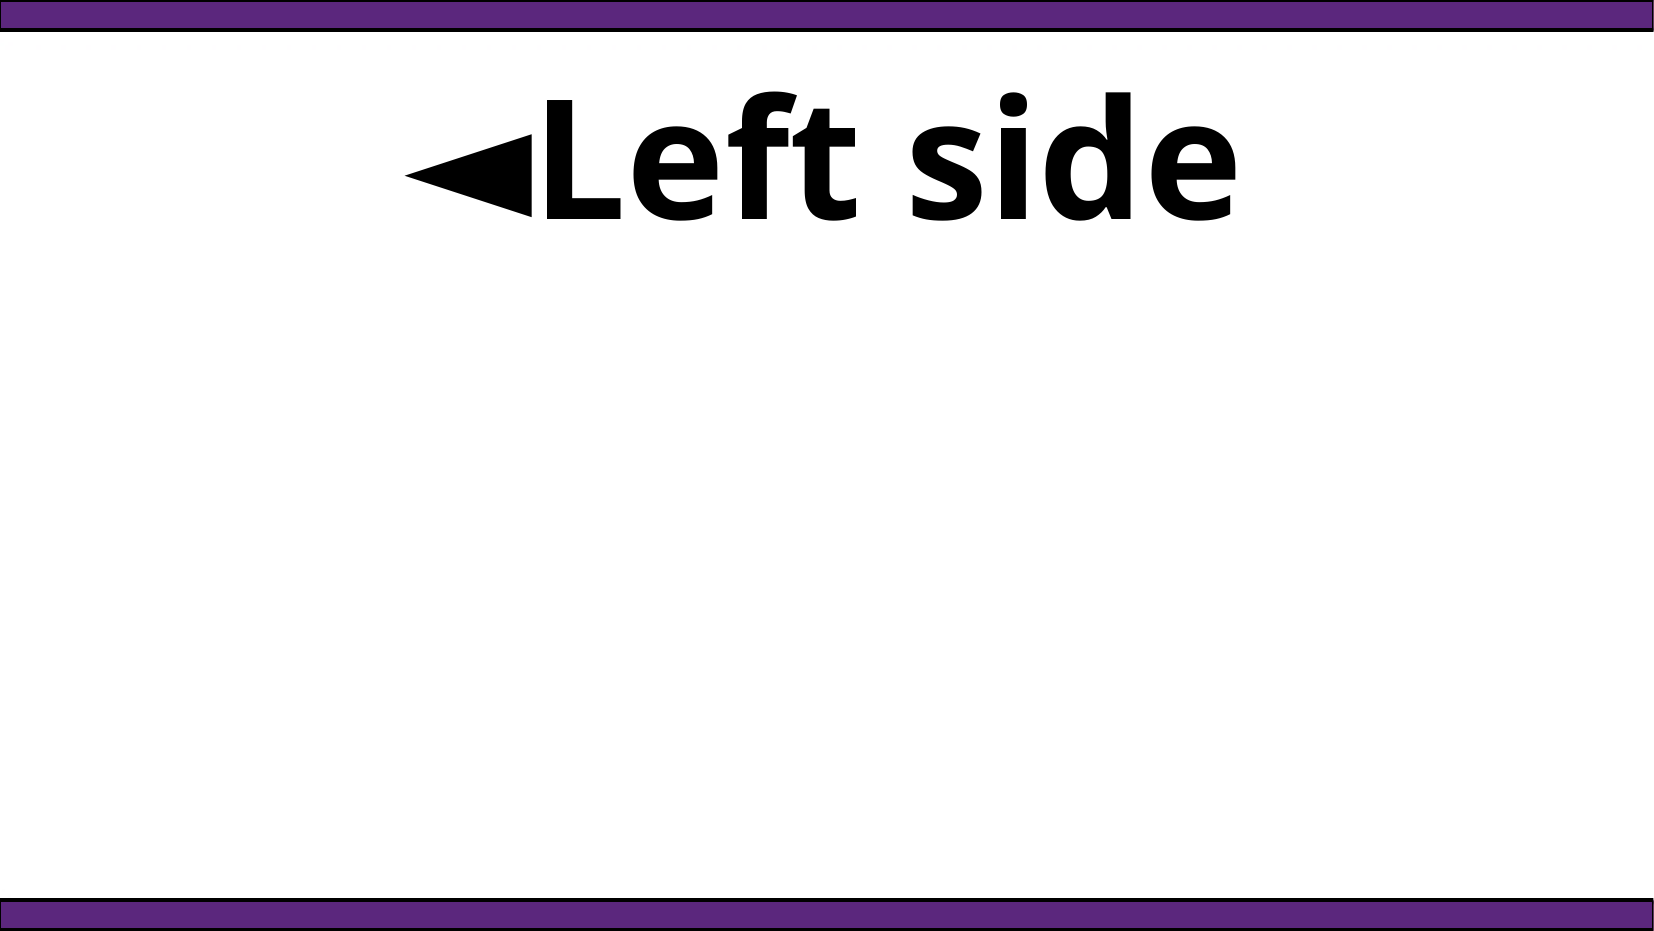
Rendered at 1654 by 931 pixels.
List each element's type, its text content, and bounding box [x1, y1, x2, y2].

text_box ◄Left side [58, 34, 1589, 271]
picture [0, 31, 1654, 900]
text_box [0, 0, 1654, 31]
text_box [0, 900, 1654, 931]
